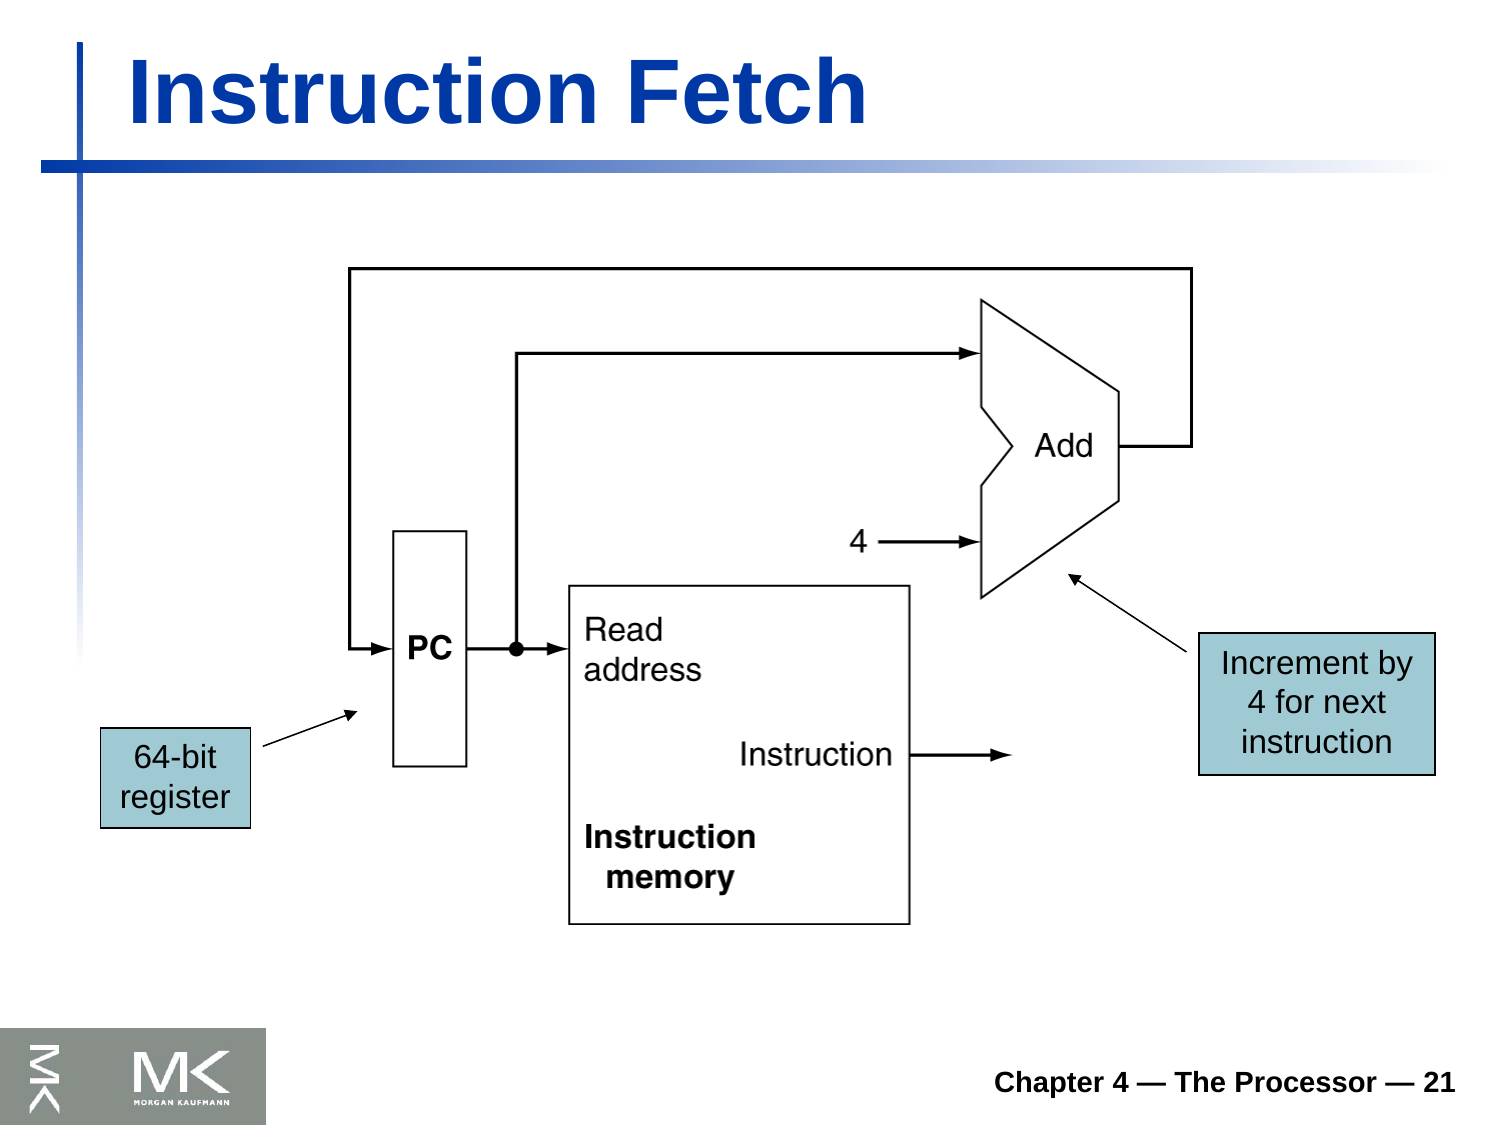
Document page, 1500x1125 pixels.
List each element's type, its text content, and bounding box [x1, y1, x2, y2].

text_box Chapter 4 — The Processor — <number> [277, 1046, 1471, 1106]
text_box Increment by 4 for next instruction [1199, 633, 1435, 775]
picture [348, 267, 1193, 925]
text_box 64-bit register [100, 728, 250, 828]
title Instruction Fetch [112, 23, 1468, 149]
picture [0, 1028, 266, 1125]
